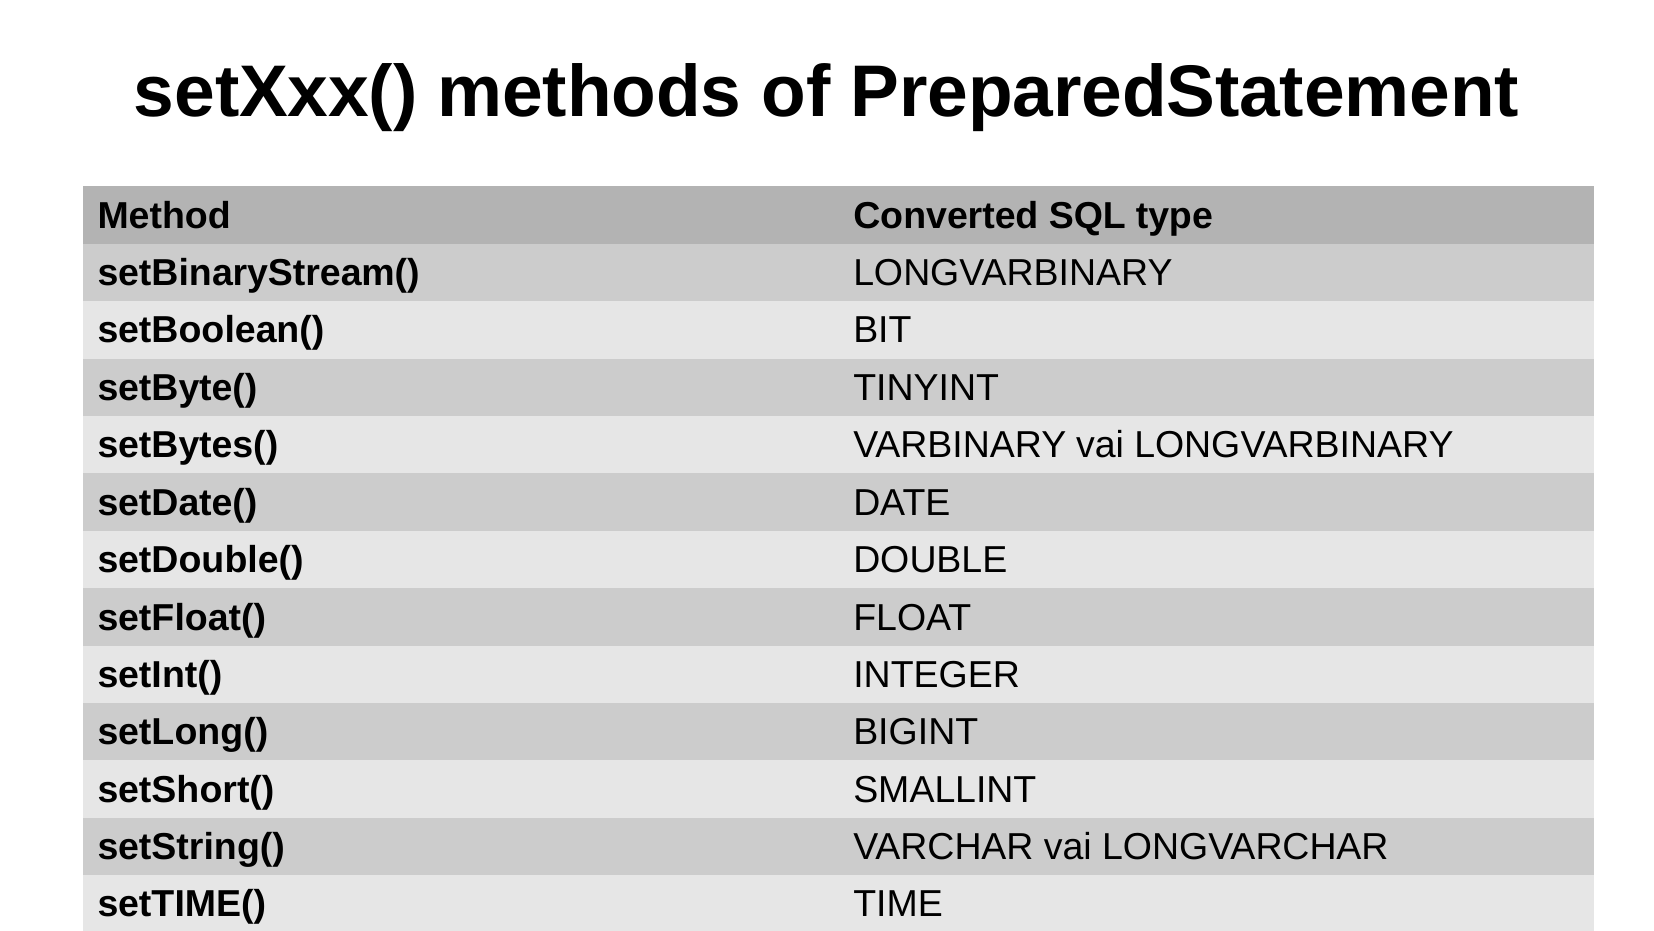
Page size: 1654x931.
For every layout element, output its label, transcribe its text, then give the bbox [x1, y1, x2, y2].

table_cell setBoolean() [83, 301, 839, 359]
table_cell FLOAT [839, 588, 1594, 646]
table_cell setFloat() [83, 588, 839, 646]
table_cell VARBINARY vai LONGVARBINARY [839, 416, 1594, 473]
table_cell setLong() [83, 703, 839, 760]
table_cell setTIME() [83, 875, 839, 931]
table_cell TIME [839, 875, 1594, 931]
table_cell setBinaryStream() [83, 244, 839, 301]
table_cell DOUBLE [839, 531, 1594, 588]
table_cell INTEGER [839, 646, 1594, 703]
table_header Method [83, 186, 839, 244]
table_cell setByte() [83, 359, 839, 416]
table_cell LONGVARBINARY [839, 244, 1594, 301]
table_cell BIGINT [839, 703, 1594, 760]
table_cell SMALLINT [839, 760, 1594, 818]
table_header Converted SQL type [839, 186, 1594, 244]
table_cell setInt() [83, 646, 839, 703]
table_cell VARCHAR vai LONGVARCHAR [839, 818, 1594, 875]
table_cell BIT [839, 301, 1594, 359]
title setXxx() methods of PreparedStatement [82, 9, 1571, 174]
table_cell TINYINT [839, 359, 1594, 416]
table_cell setShort() [83, 760, 839, 818]
table_cell setString() [83, 818, 839, 875]
table_cell setDate() [83, 473, 839, 531]
table_cell setBytes() [83, 416, 839, 473]
table_cell setDouble() [83, 531, 839, 588]
table_cell DATE [839, 473, 1594, 531]
